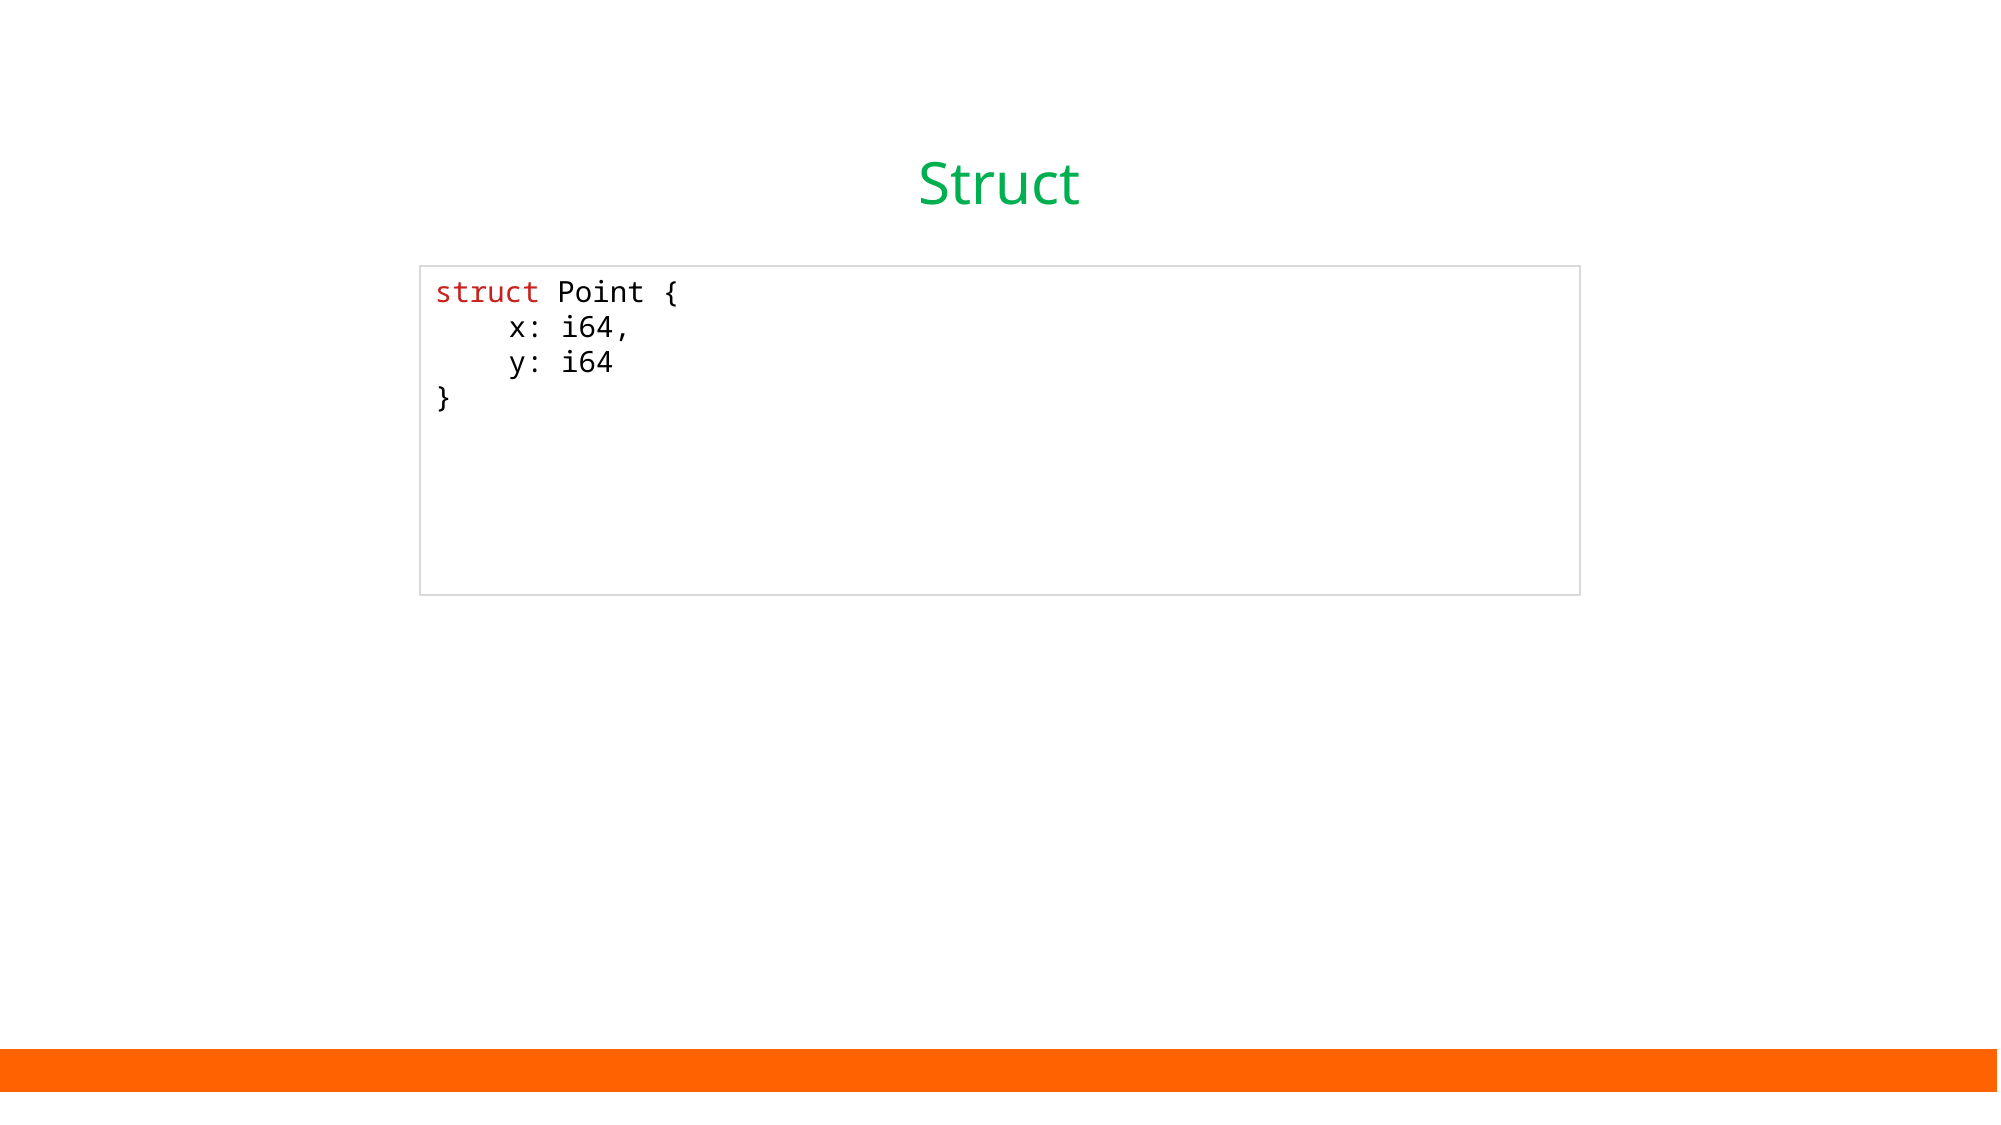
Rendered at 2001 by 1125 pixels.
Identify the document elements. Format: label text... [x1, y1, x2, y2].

text_box [0, 1049, 1997, 1092]
list Struct [420, 146, 1580, 237]
text_box struct Point { x: i64, y: i64 } [419, 265, 1581, 596]
